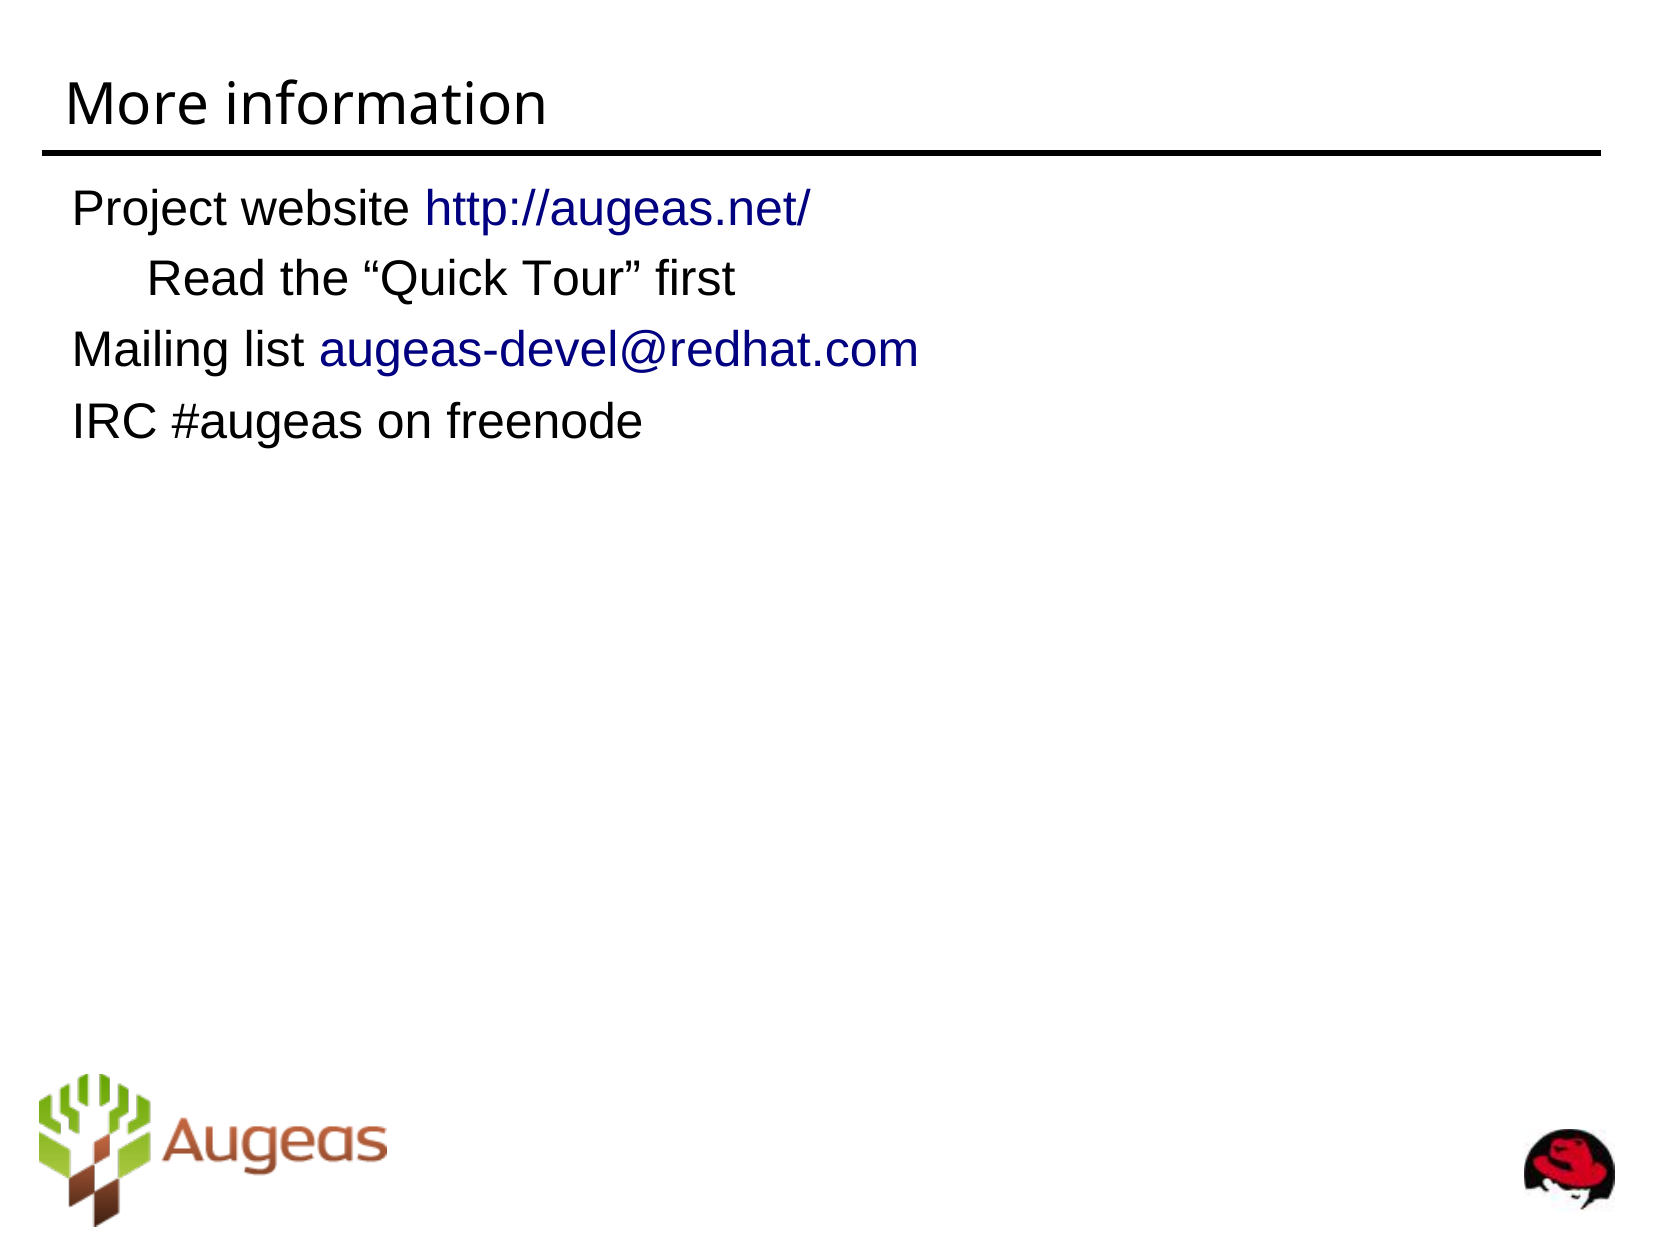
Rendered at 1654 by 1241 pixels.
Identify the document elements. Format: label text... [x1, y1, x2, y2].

list Project website http://augeas.net/ Read the “Quick Tour” first Mailing list augeas-devel@redhat.com IRC #augeas on freenode [71, 180, 1495, 1089]
picture [39, 1074, 387, 1227]
title More information [64, 42, 1496, 161]
picture [1524, 1129, 1615, 1220]
